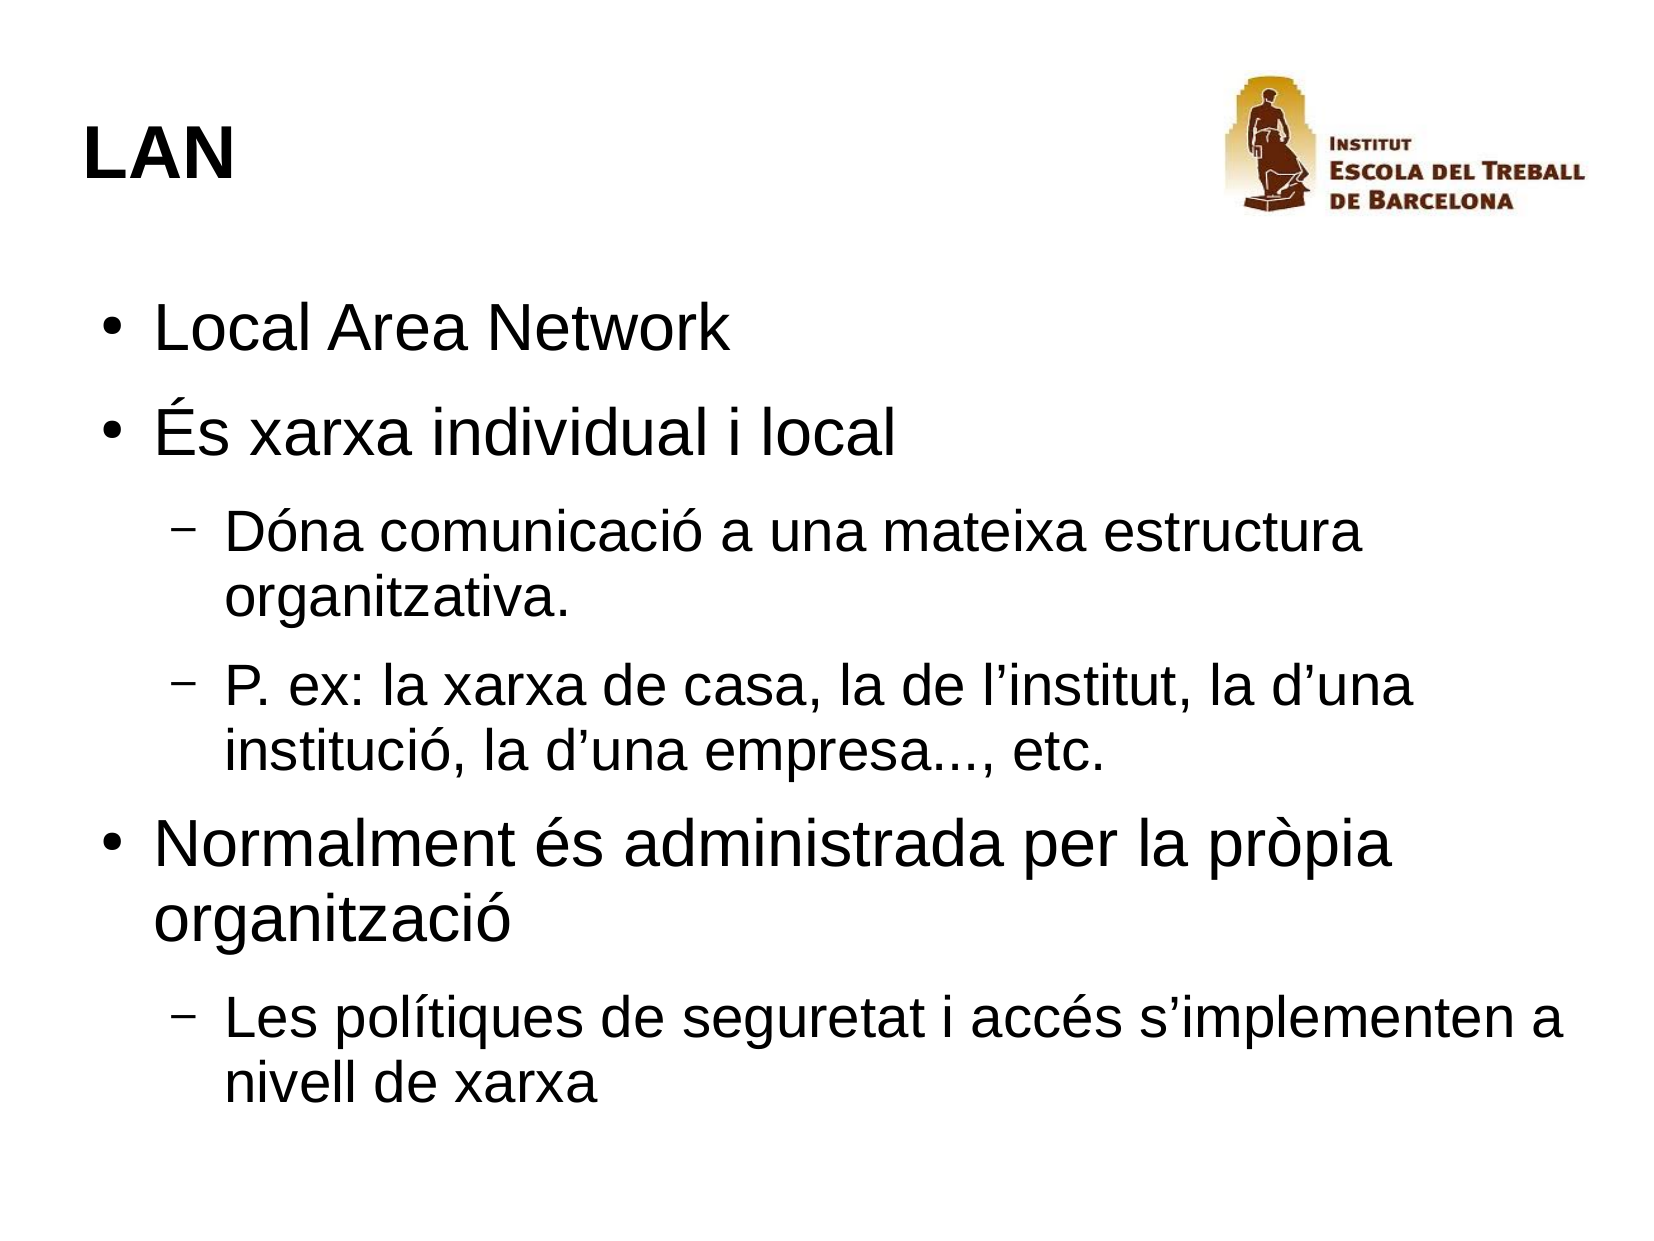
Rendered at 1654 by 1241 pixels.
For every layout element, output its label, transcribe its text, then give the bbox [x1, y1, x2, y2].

title LAN [82, 49, 1571, 257]
list Local Area Network És xarxa individual i local Dóna comunicació a una mateixa estructura organitzativa. P. ex: la xarxa de casa, la de l’institut, la d’una institució, la d’una empresa..., etc. Normalment és administrada per la pròpia organització Les polítiques de seguretat i accés s’implementen a nivell de xarxa [82, 290, 1571, 1241]
picture [1204, 70, 1595, 223]
